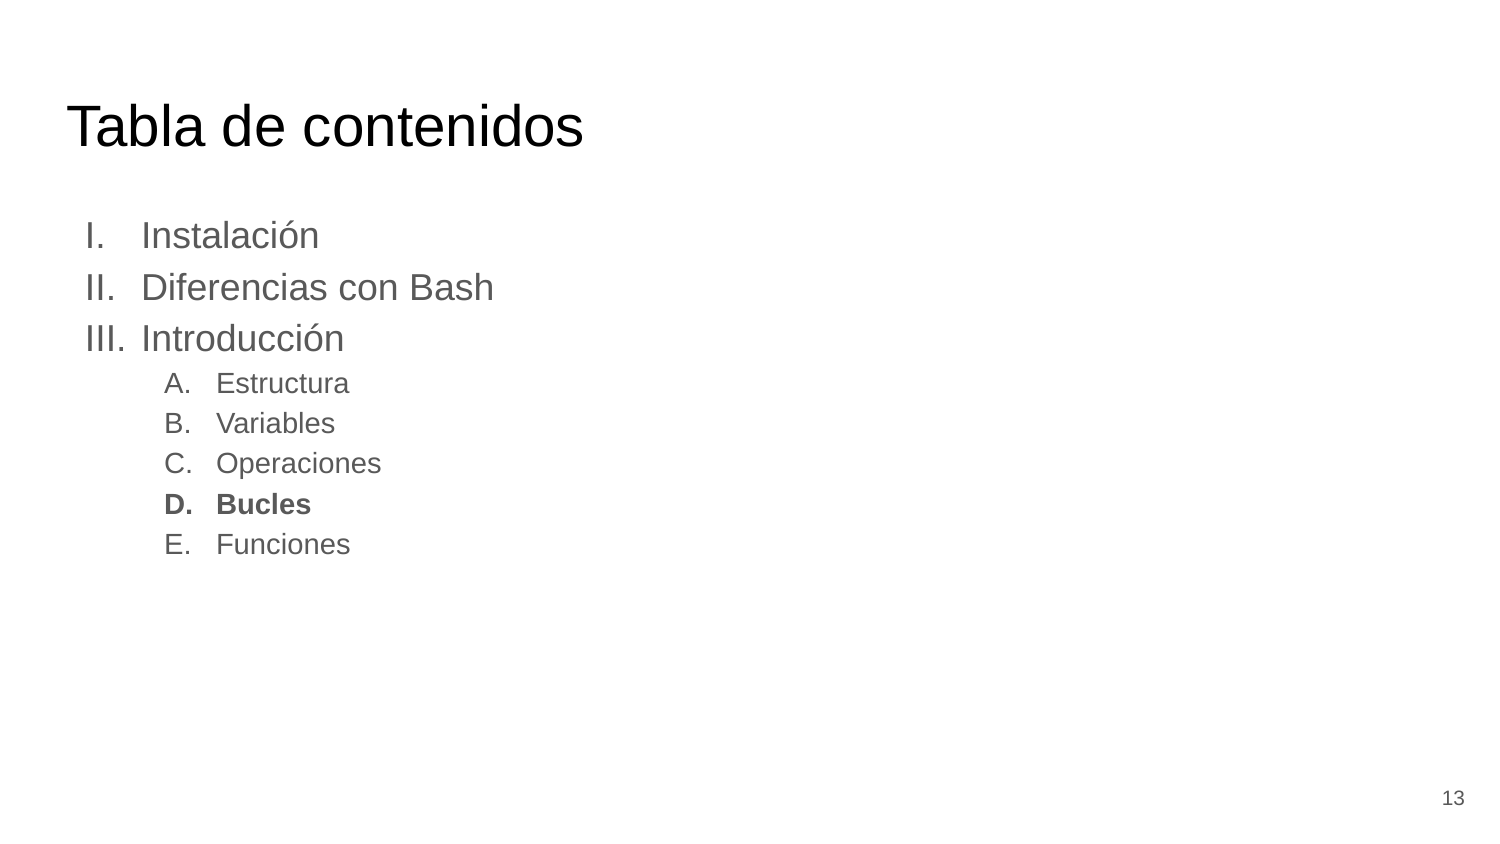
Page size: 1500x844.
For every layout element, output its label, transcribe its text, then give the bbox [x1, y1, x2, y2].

title Tabla de contenidos [51, 72, 1449, 167]
slide_number <number> [1389, 764, 1480, 830]
list Instalación Diferencias con Bash Introducción Estructura Variables Operaciones Bucles Funciones [51, 189, 1449, 750]
